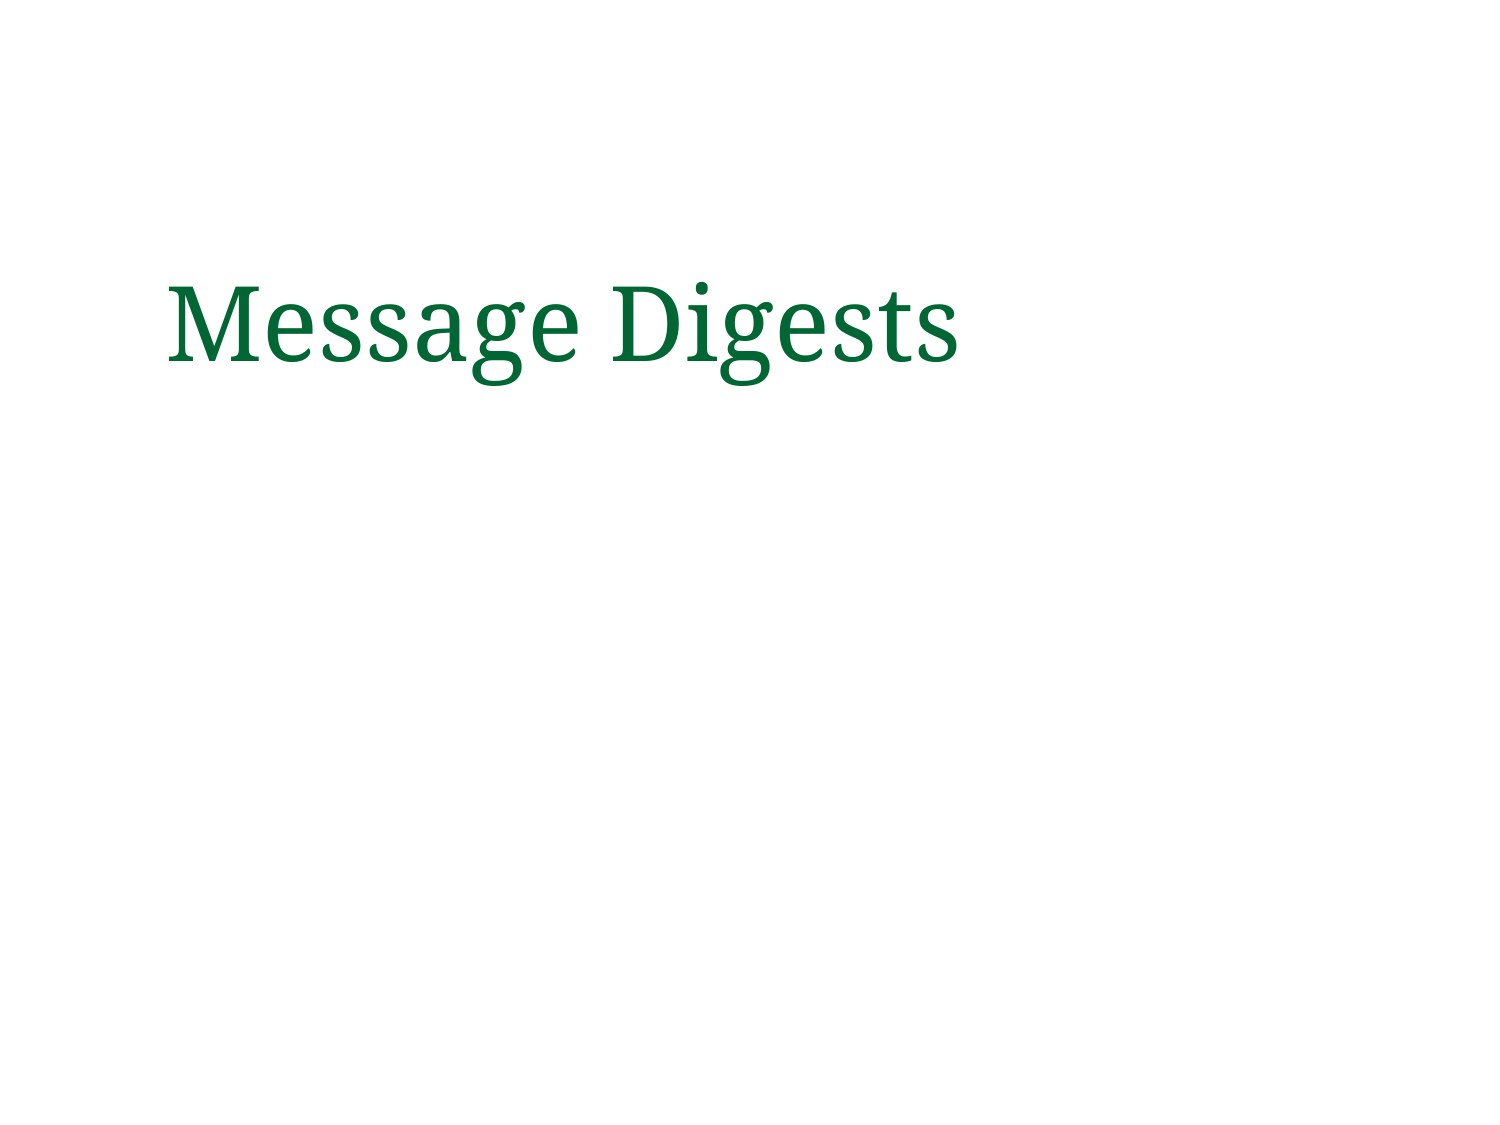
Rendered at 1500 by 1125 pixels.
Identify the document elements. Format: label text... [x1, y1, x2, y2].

title Message Digests [150, 249, 1401, 538]
